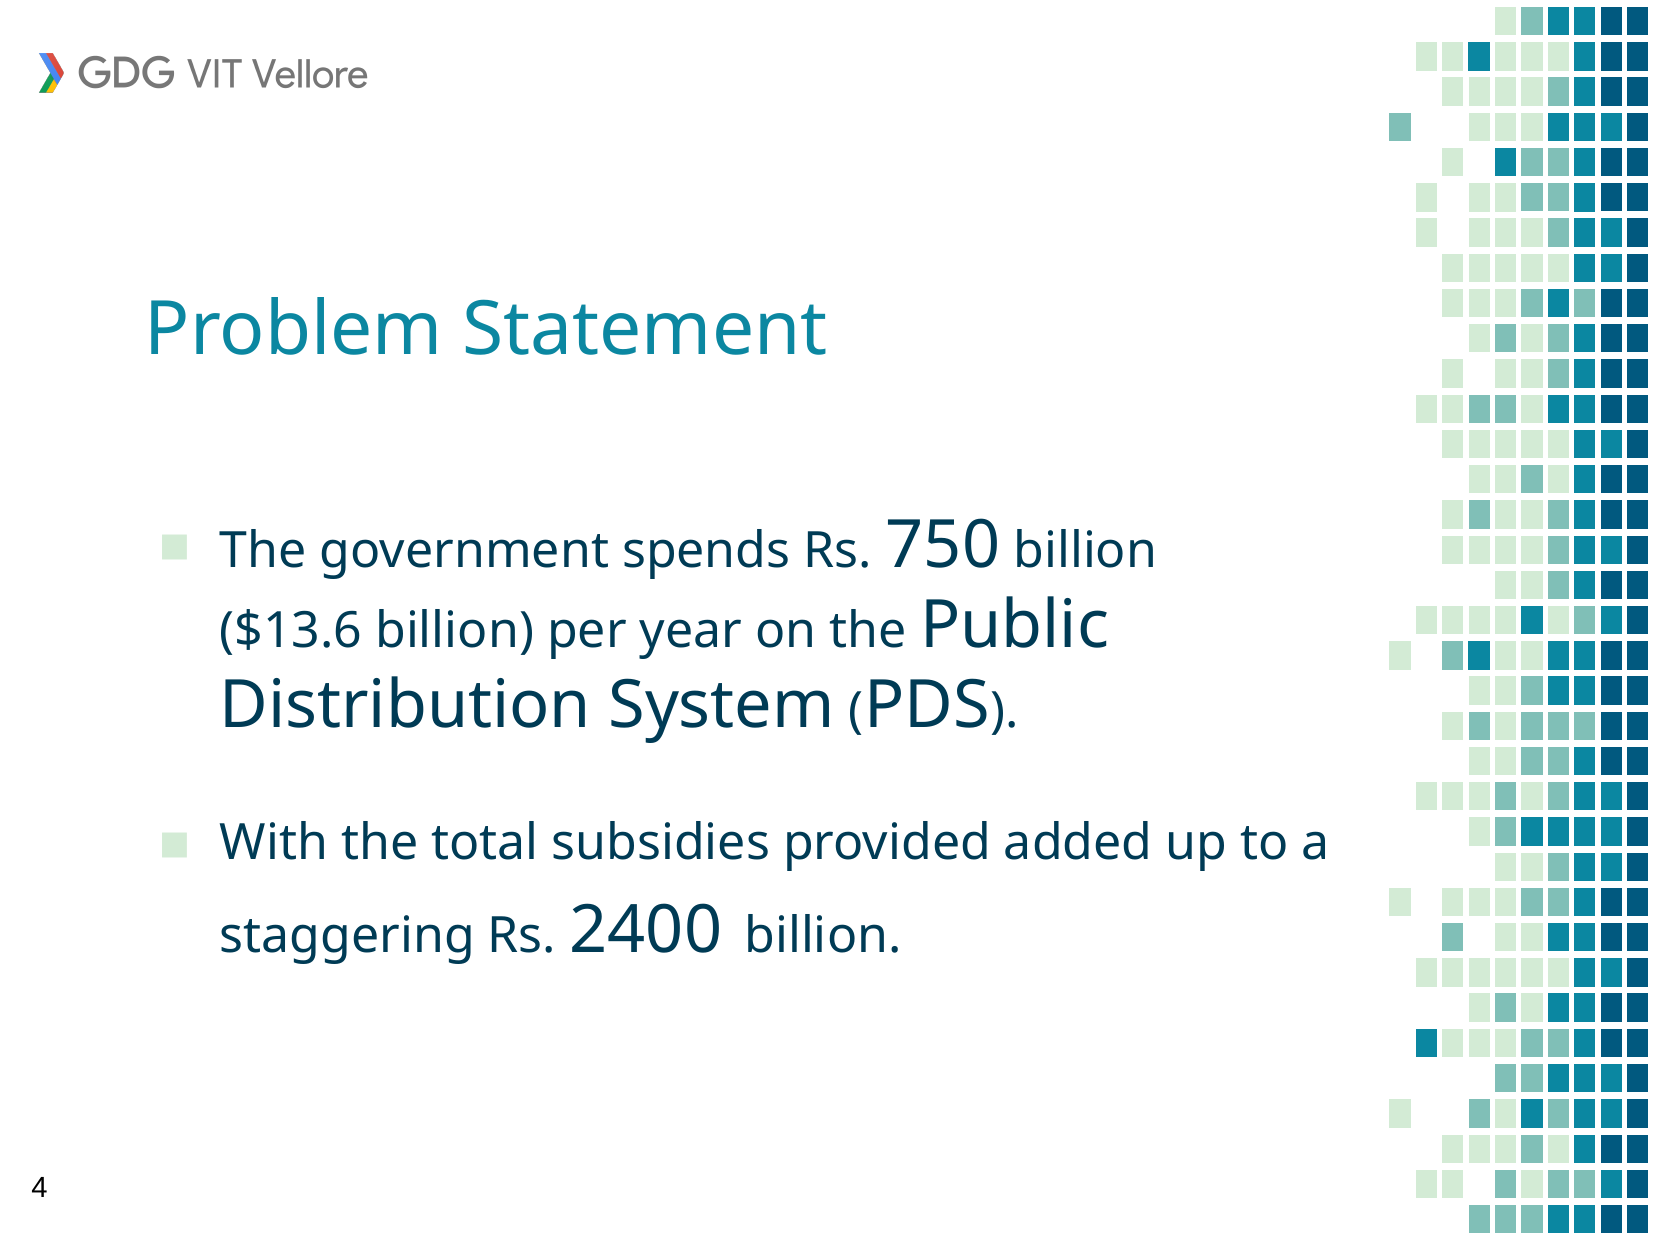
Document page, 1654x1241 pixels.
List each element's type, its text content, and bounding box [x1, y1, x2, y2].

list The government spends Rs. 750 billion ($13.6 billion) per year on the Public Distribution System (PDS). With the total subsidies provided added up to a staggering Rs. 2400 billion. [129, 417, 1353, 1137]
title Problem Statement [129, 178, 1353, 385]
slide_number <number> [16, 1138, 116, 1233]
picture [0, 3, 408, 142]
